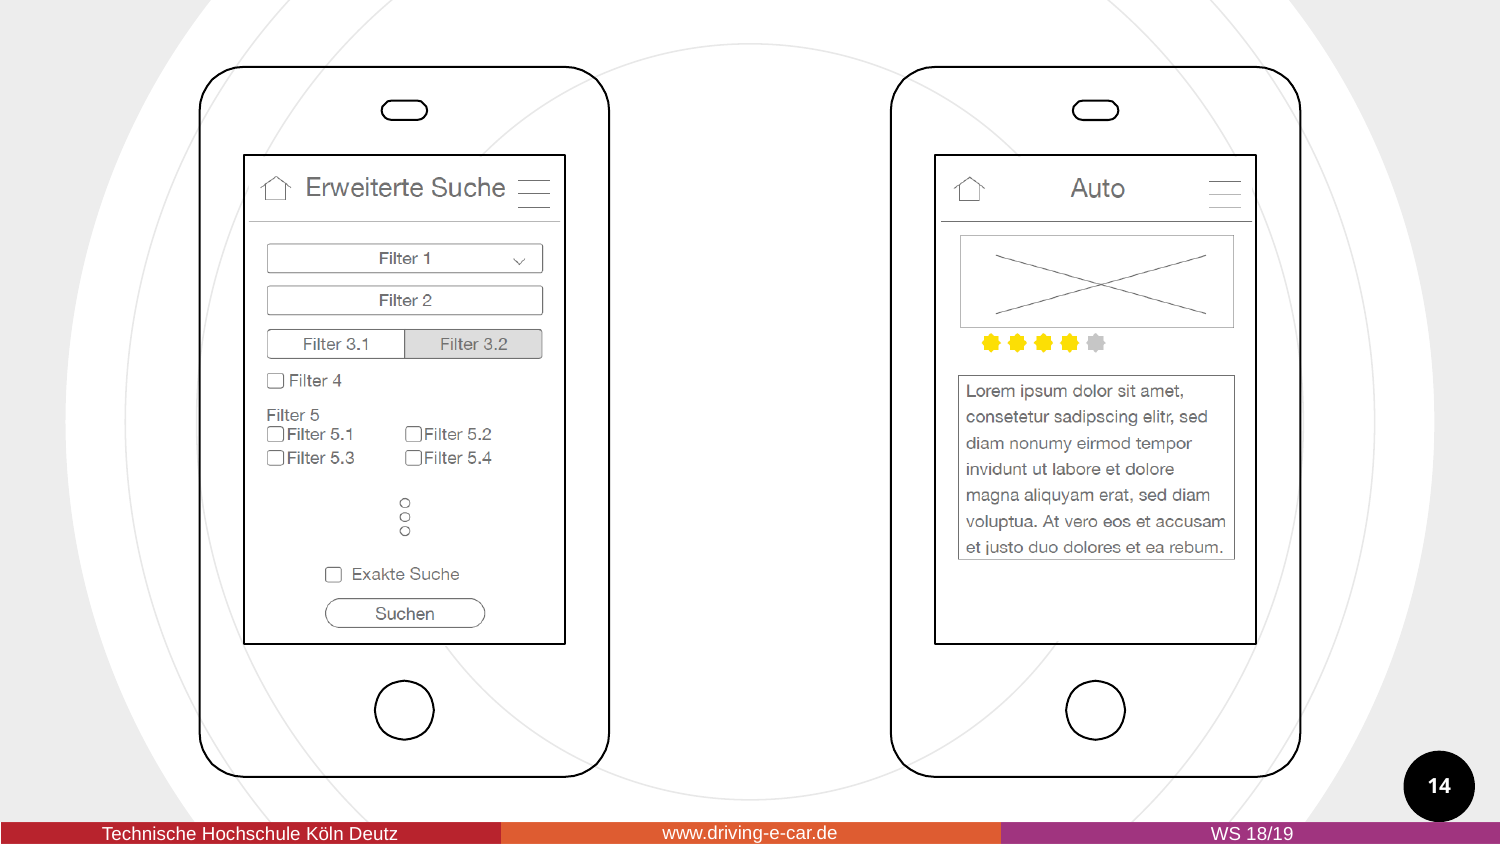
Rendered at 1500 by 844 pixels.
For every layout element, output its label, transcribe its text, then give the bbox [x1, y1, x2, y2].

slide_number <number> [1403, 750, 1475, 823]
picture [939, 157, 1253, 641]
picture [248, 157, 561, 643]
picture [0, 822, 1500, 844]
